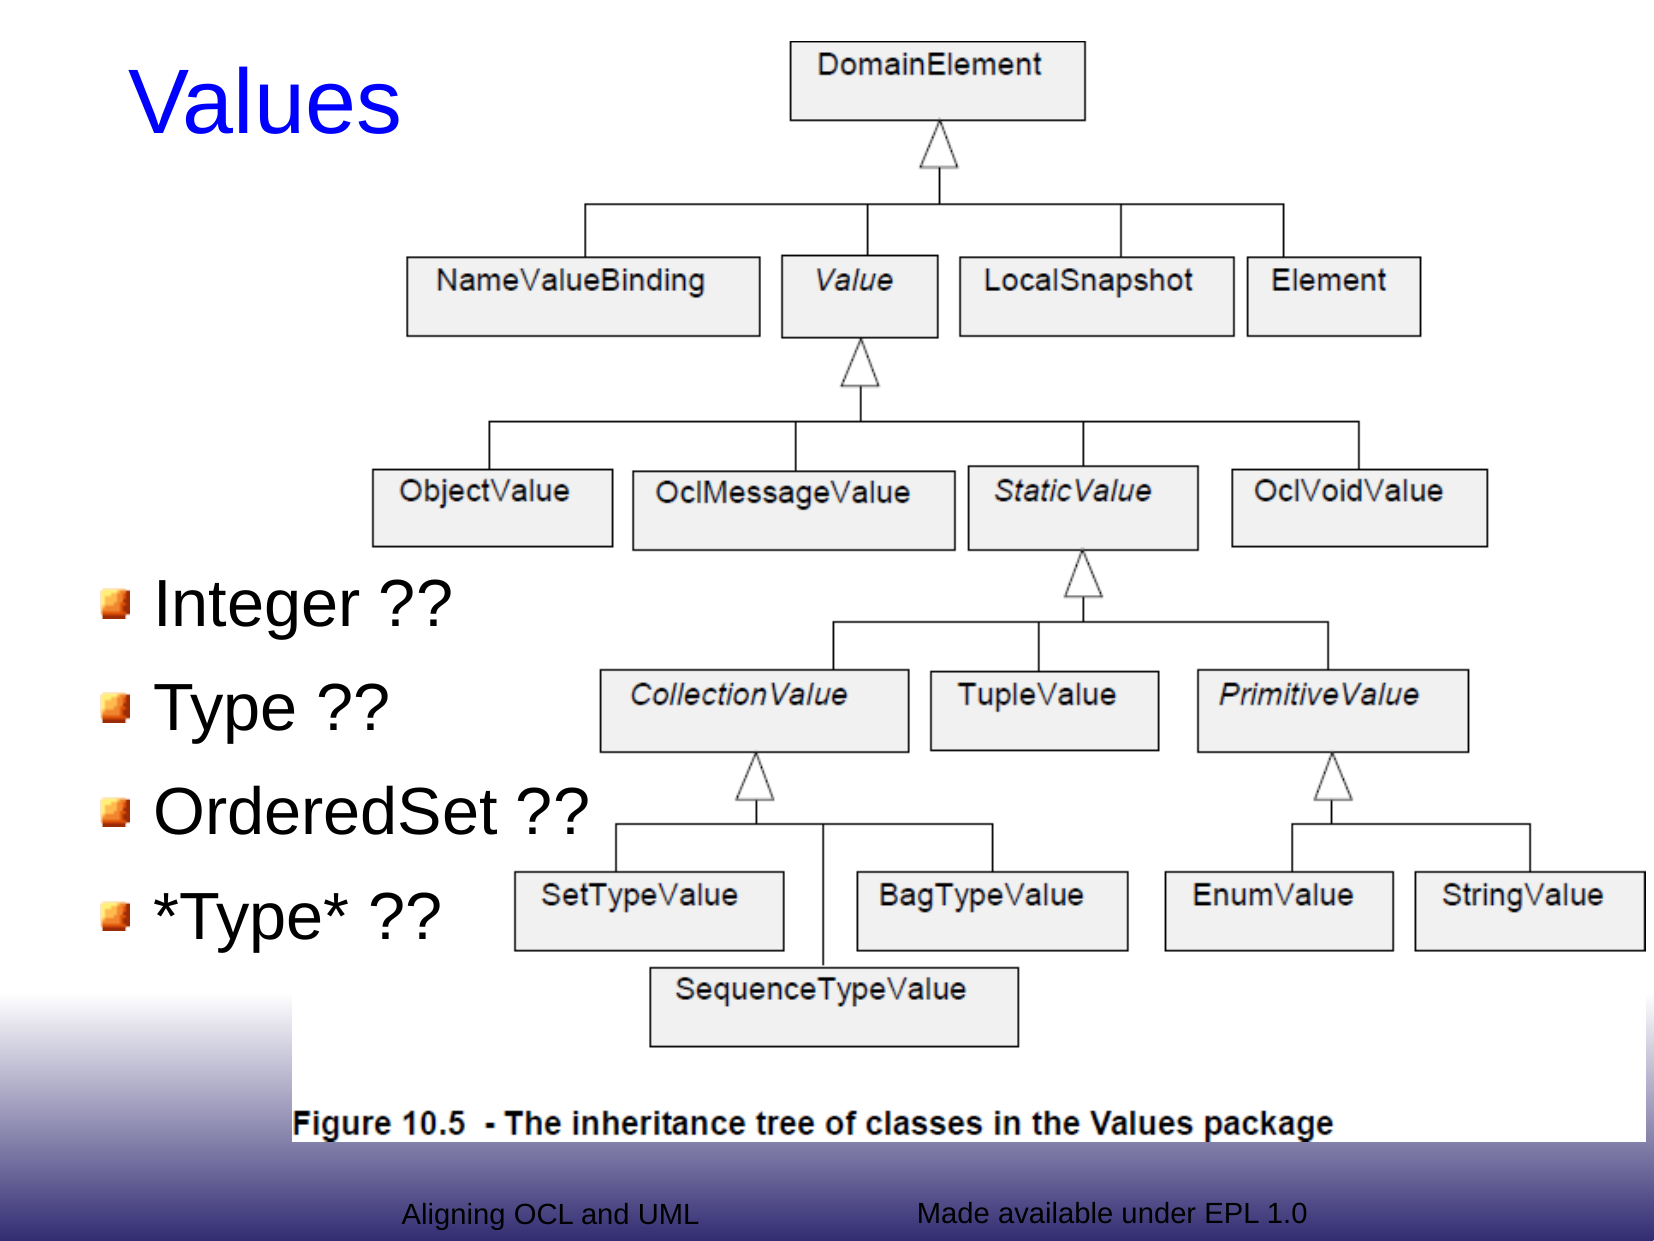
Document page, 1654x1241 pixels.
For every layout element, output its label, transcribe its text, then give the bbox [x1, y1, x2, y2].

title Values [82, 49, 448, 156]
list Integer ?? Type ?? OrderedSet ?? *Type* ?? [82, 565, 1571, 1109]
picture [292, 41, 1646, 1142]
